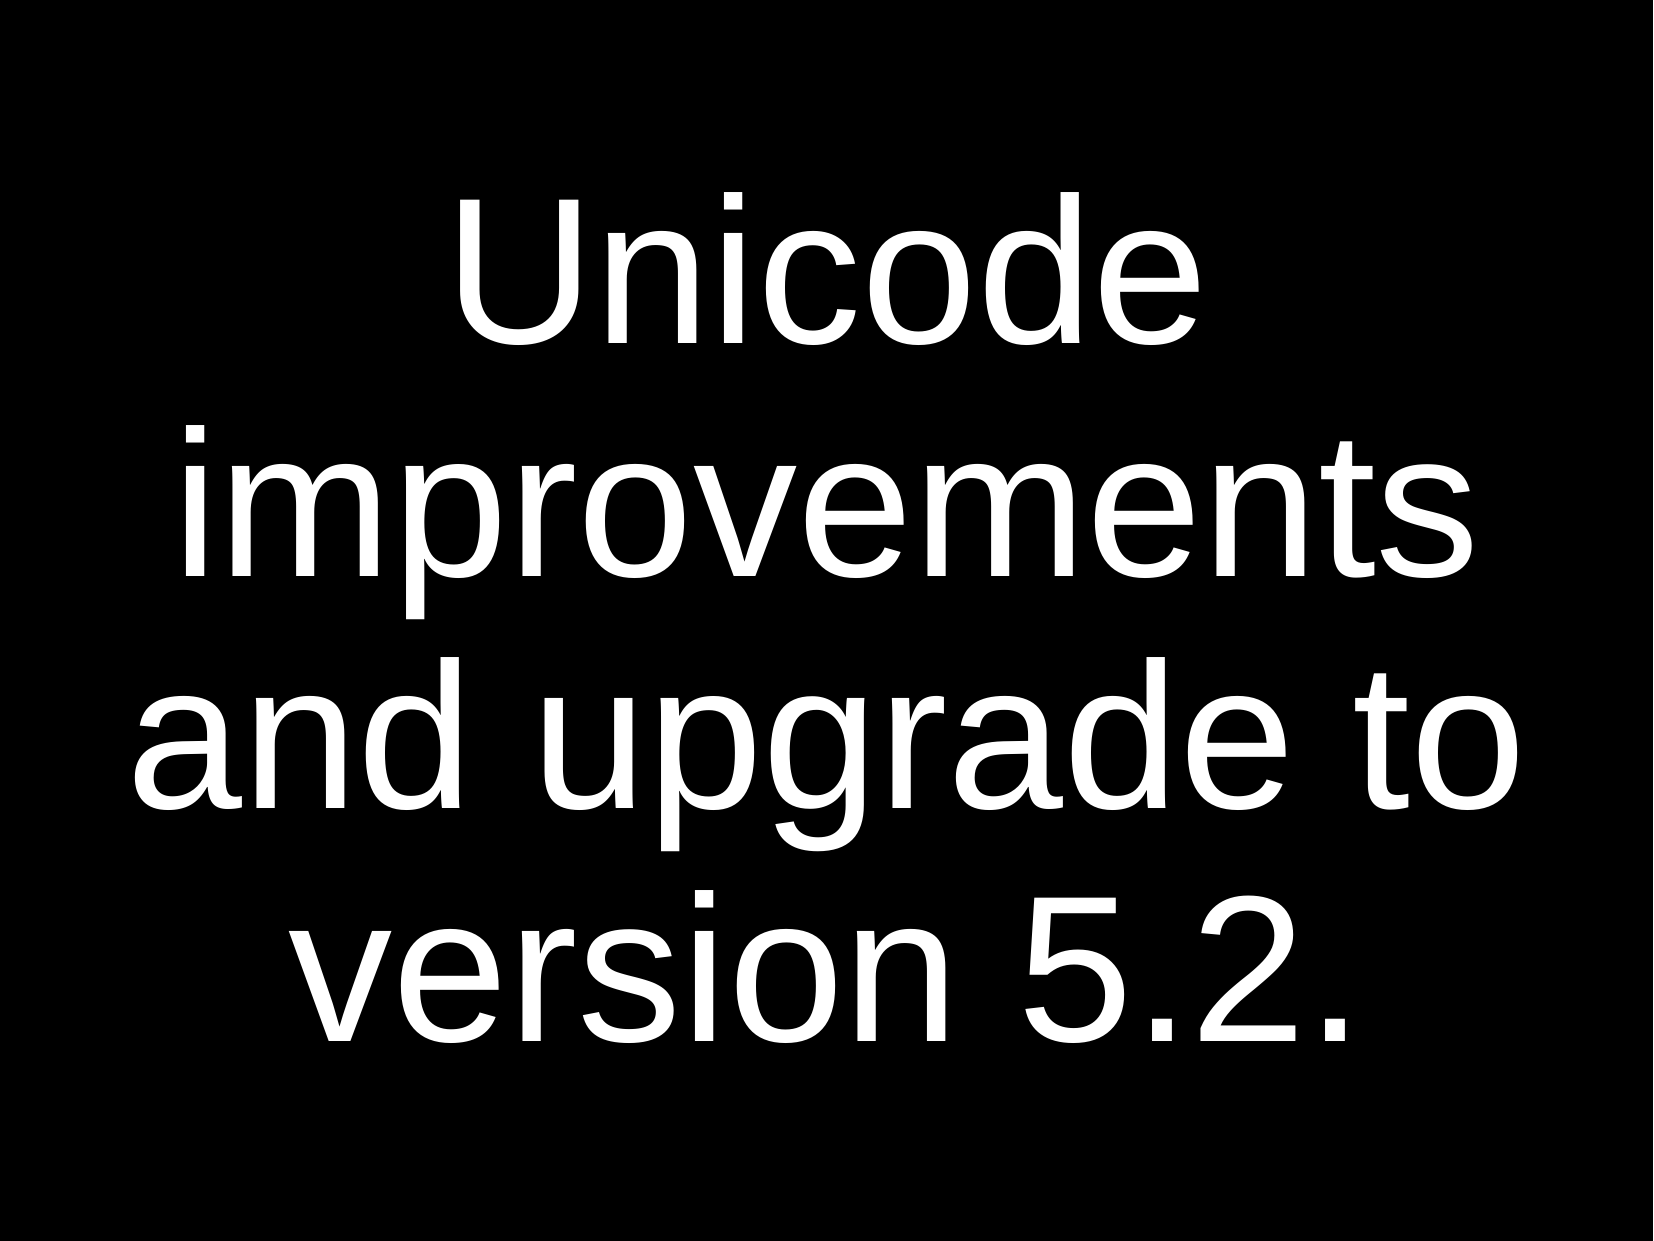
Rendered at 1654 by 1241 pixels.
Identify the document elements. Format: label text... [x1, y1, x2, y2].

title Unicode improvements and upgrade to version 5.2. [82, 101, 1571, 1140]
